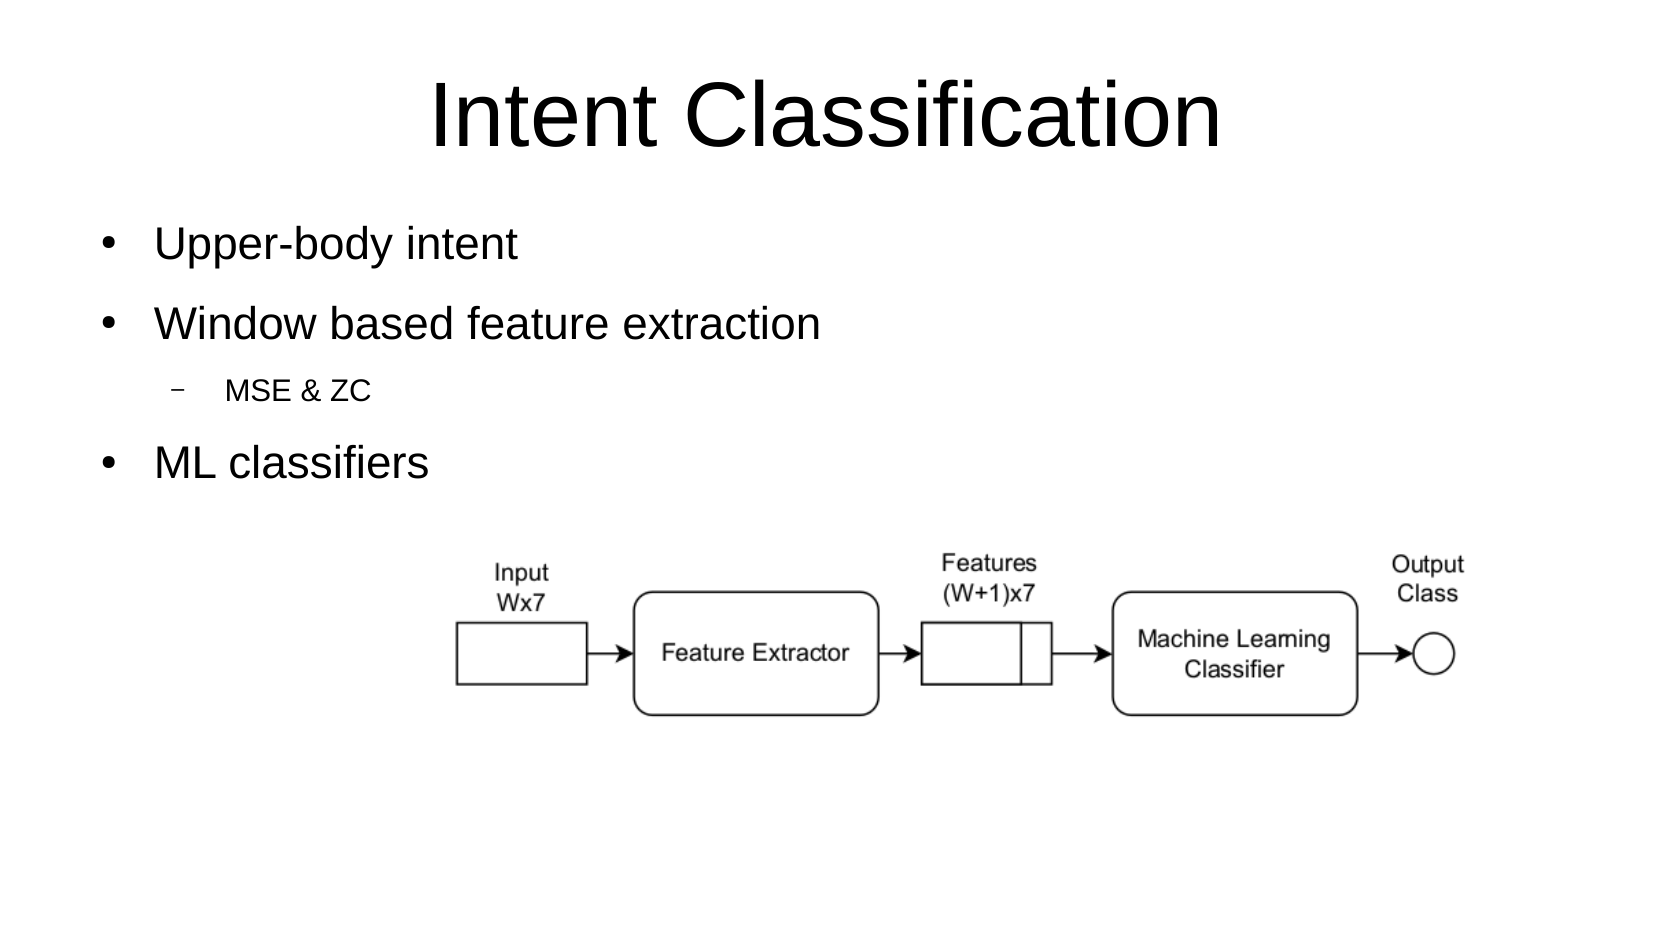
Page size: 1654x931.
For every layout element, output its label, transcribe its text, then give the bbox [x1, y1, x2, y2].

title Intent Classification [82, 37, 1571, 193]
picture [420, 509, 1500, 737]
list Upper-body intent Window based feature extraction MSE & ZC ML classifiers [82, 217, 1572, 758]
